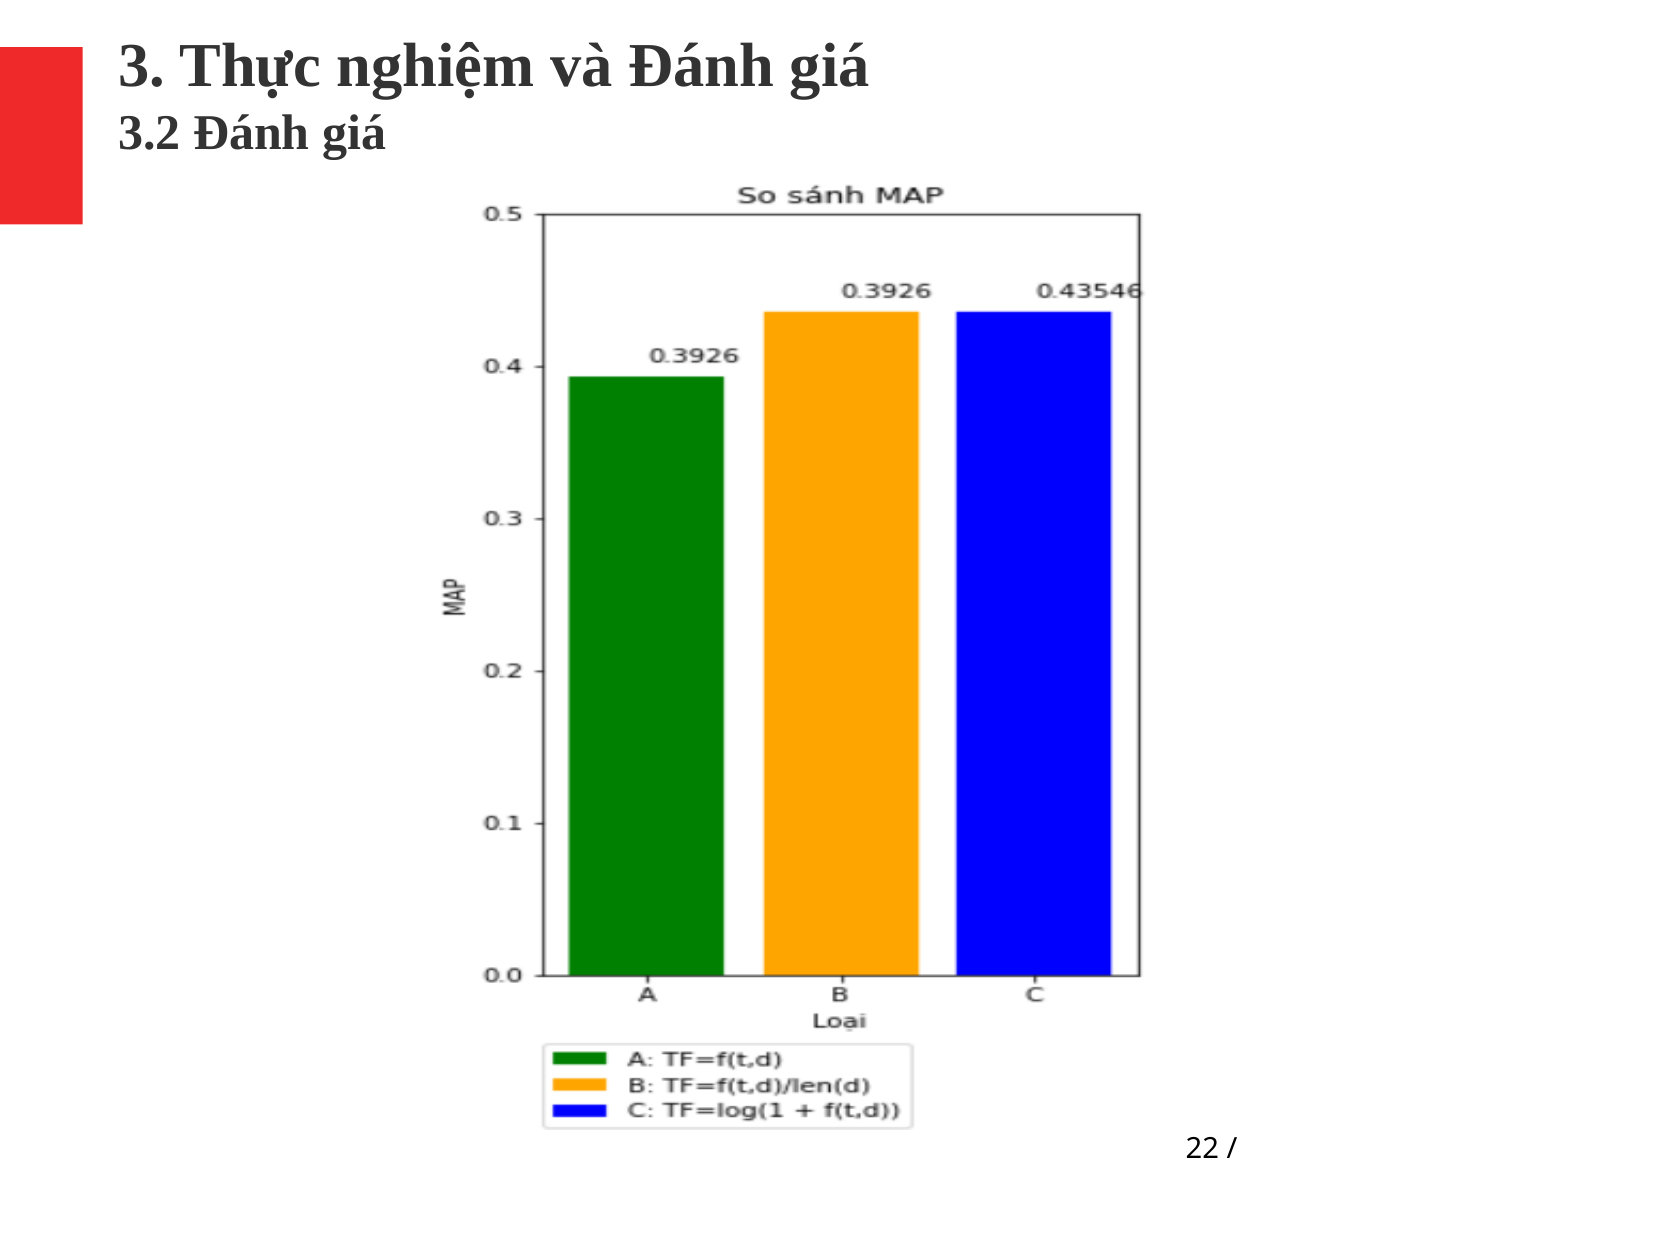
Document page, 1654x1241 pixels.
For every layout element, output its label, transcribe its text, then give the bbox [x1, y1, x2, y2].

text_box 3. Thực nghiệm và Đánh giá [118, 23, 1571, 100]
picture [423, 175, 1186, 1130]
text_box / [1185, 1129, 1571, 1216]
text_box 3.2 Đánh giá [118, 99, 1296, 176]
